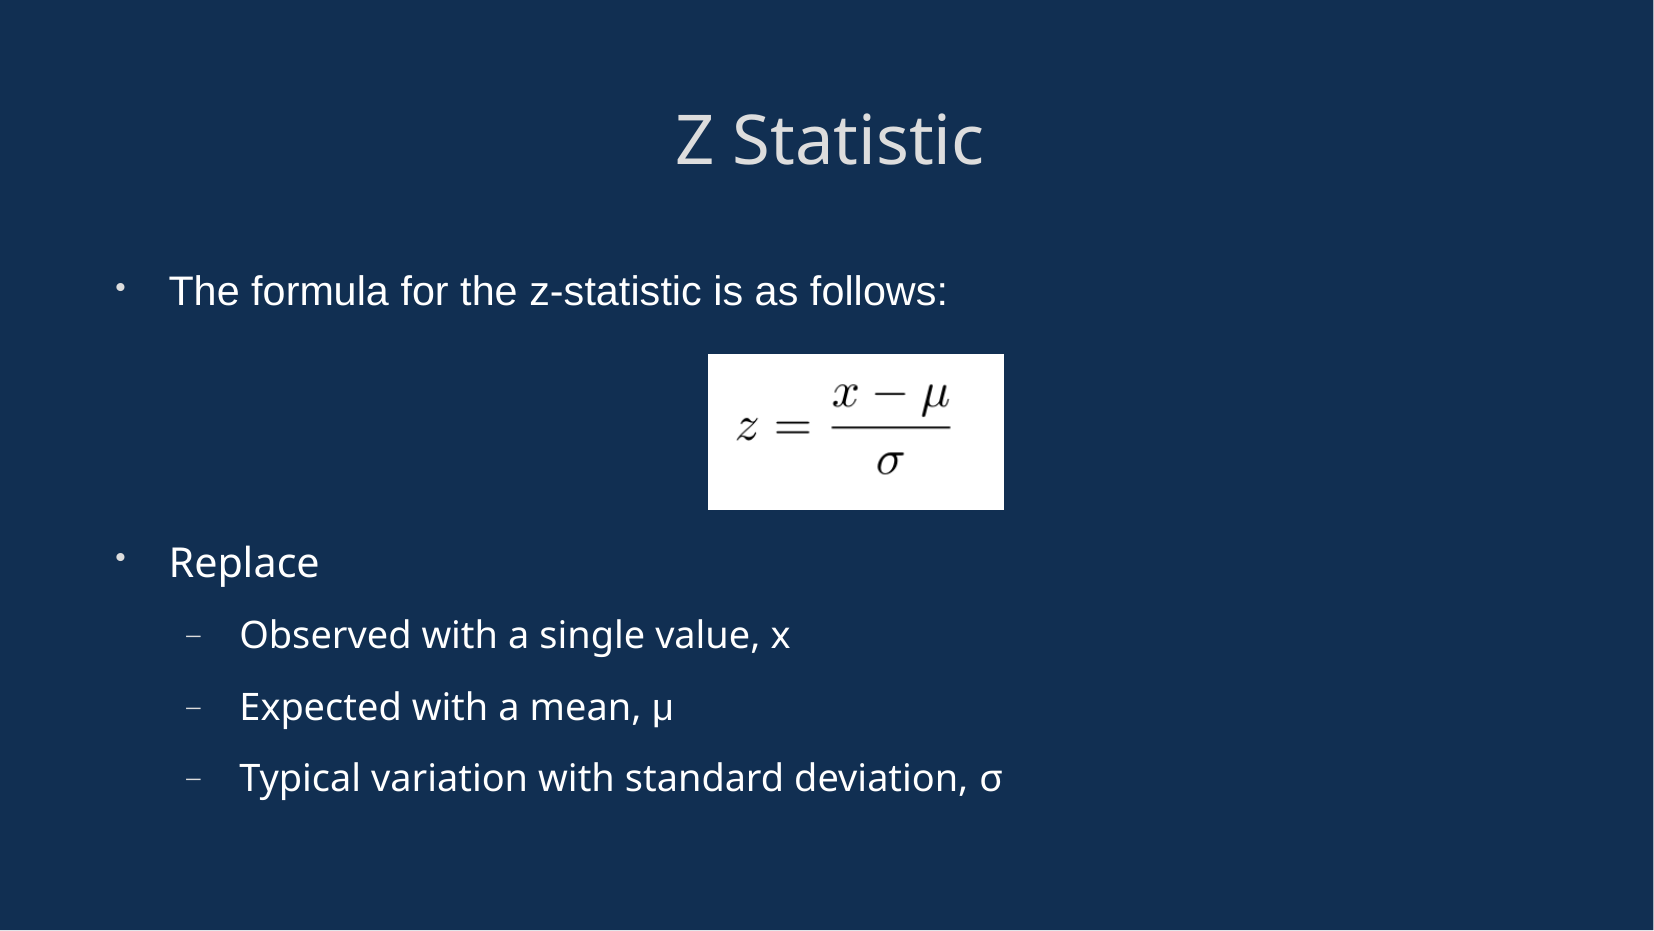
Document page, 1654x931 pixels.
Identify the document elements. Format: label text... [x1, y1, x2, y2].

title Z Statistic [97, 56, 1563, 220]
picture [708, 354, 1004, 510]
list The formula for the z-statistic is as follows: Replace Observed with a single value, x Expected with a mean, μ Typical variation with standard deviation, σ [97, 268, 1563, 806]
